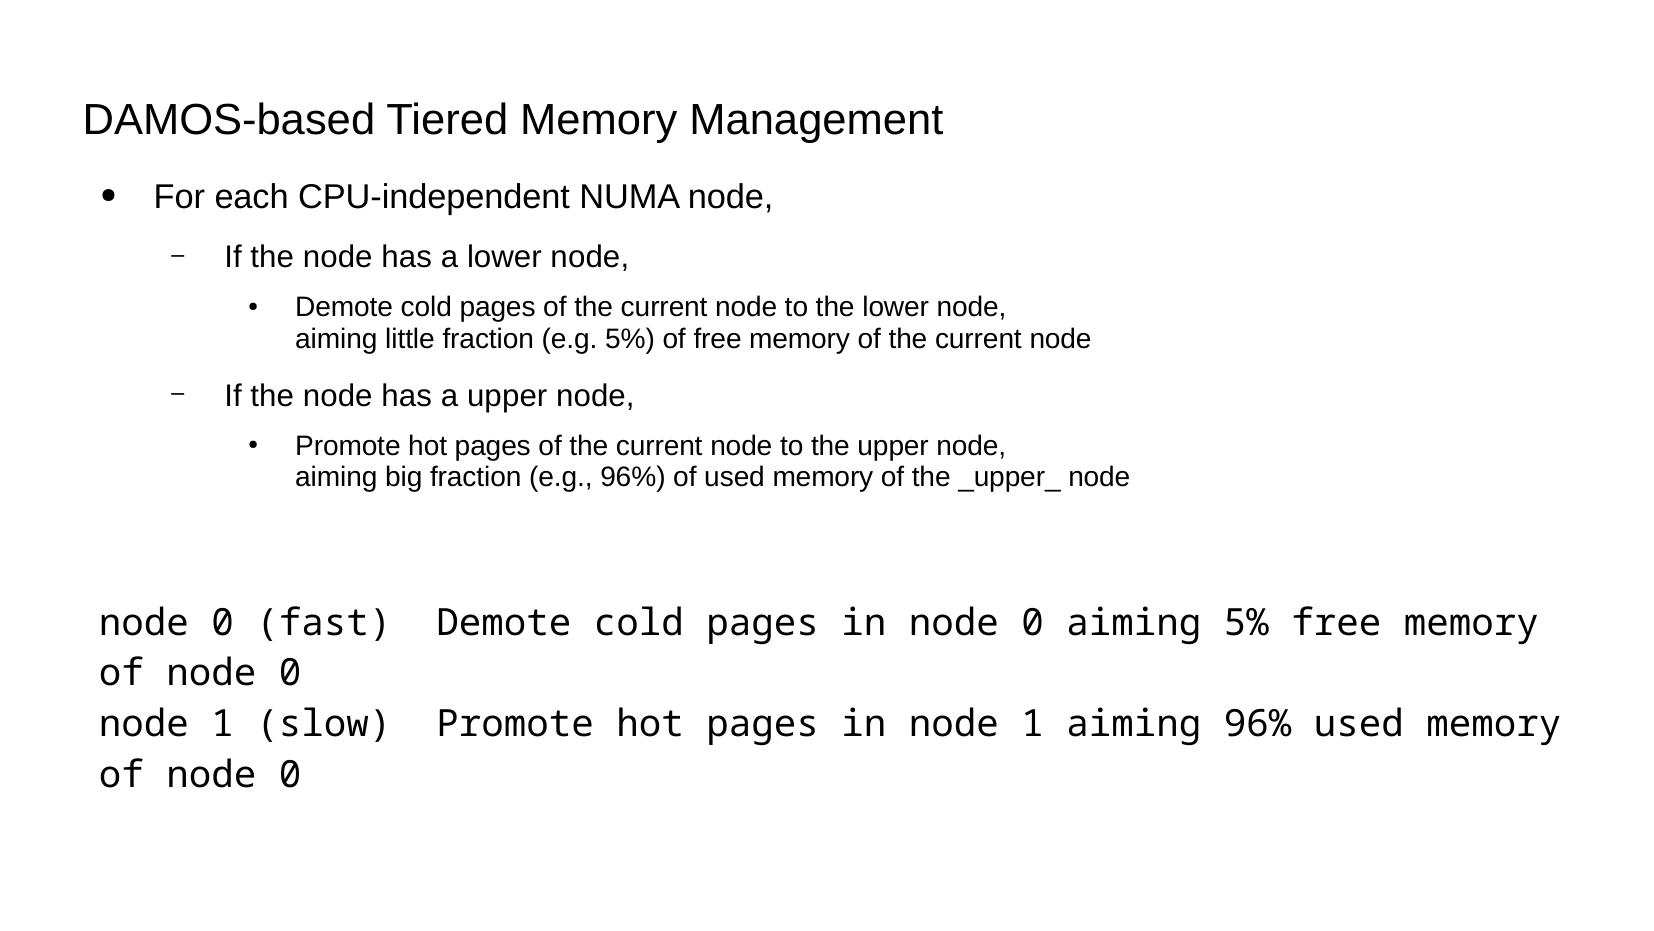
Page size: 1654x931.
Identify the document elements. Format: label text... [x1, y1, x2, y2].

text_box node 0 (fast) Demote cold pages in node 0 aiming 5% free memory of node 0 node 1 (slow) Promote hot pages in node 1 aiming 96% used memory of node 0 [84, 587, 1585, 792]
title DAMOS-based Tiered Memory Management [82, 81, 1571, 157]
list For each CPU-independent NUMA node, If the node has a lower node, Demote cold pages of the current node to the lower node, aiming little fraction (e.g. 5%) of free memory of the current node If the node has a upper node, Promote hot pages of the current node to the upper node, aiming big fraction (e.g., 96%) of used memory of the _upper_ node [82, 177, 1571, 833]
